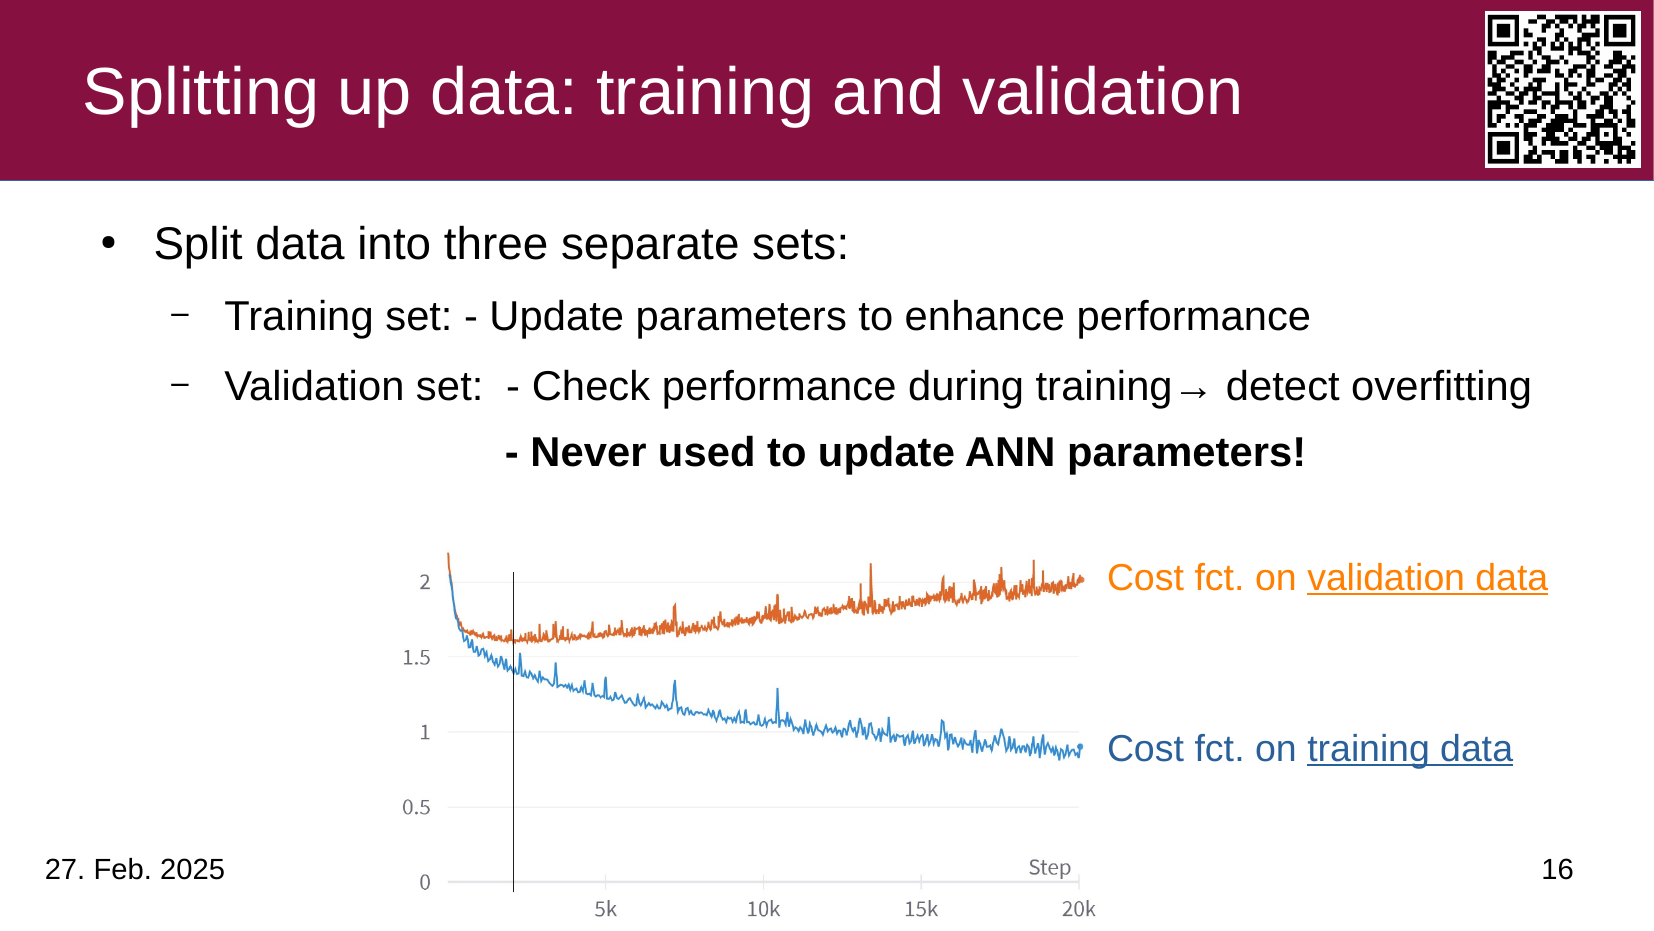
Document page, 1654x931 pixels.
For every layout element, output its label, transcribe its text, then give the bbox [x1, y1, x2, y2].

picture [1485, 11, 1641, 168]
text_box Cost fct. on training data [1092, 720, 1528, 778]
text_box - Never used to update ANN parameters! [64, 421, 1322, 483]
text_box Cost fct. on validation data [1092, 549, 1564, 607]
title Splitting up data: training and validation [82, 13, 1571, 169]
list Split data into three separate sets: Training set: - Update parameters to enhance performance Validation set: - Check performance during training→ detect overfitting [82, 217, 1571, 758]
picture [379, 527, 1110, 925]
